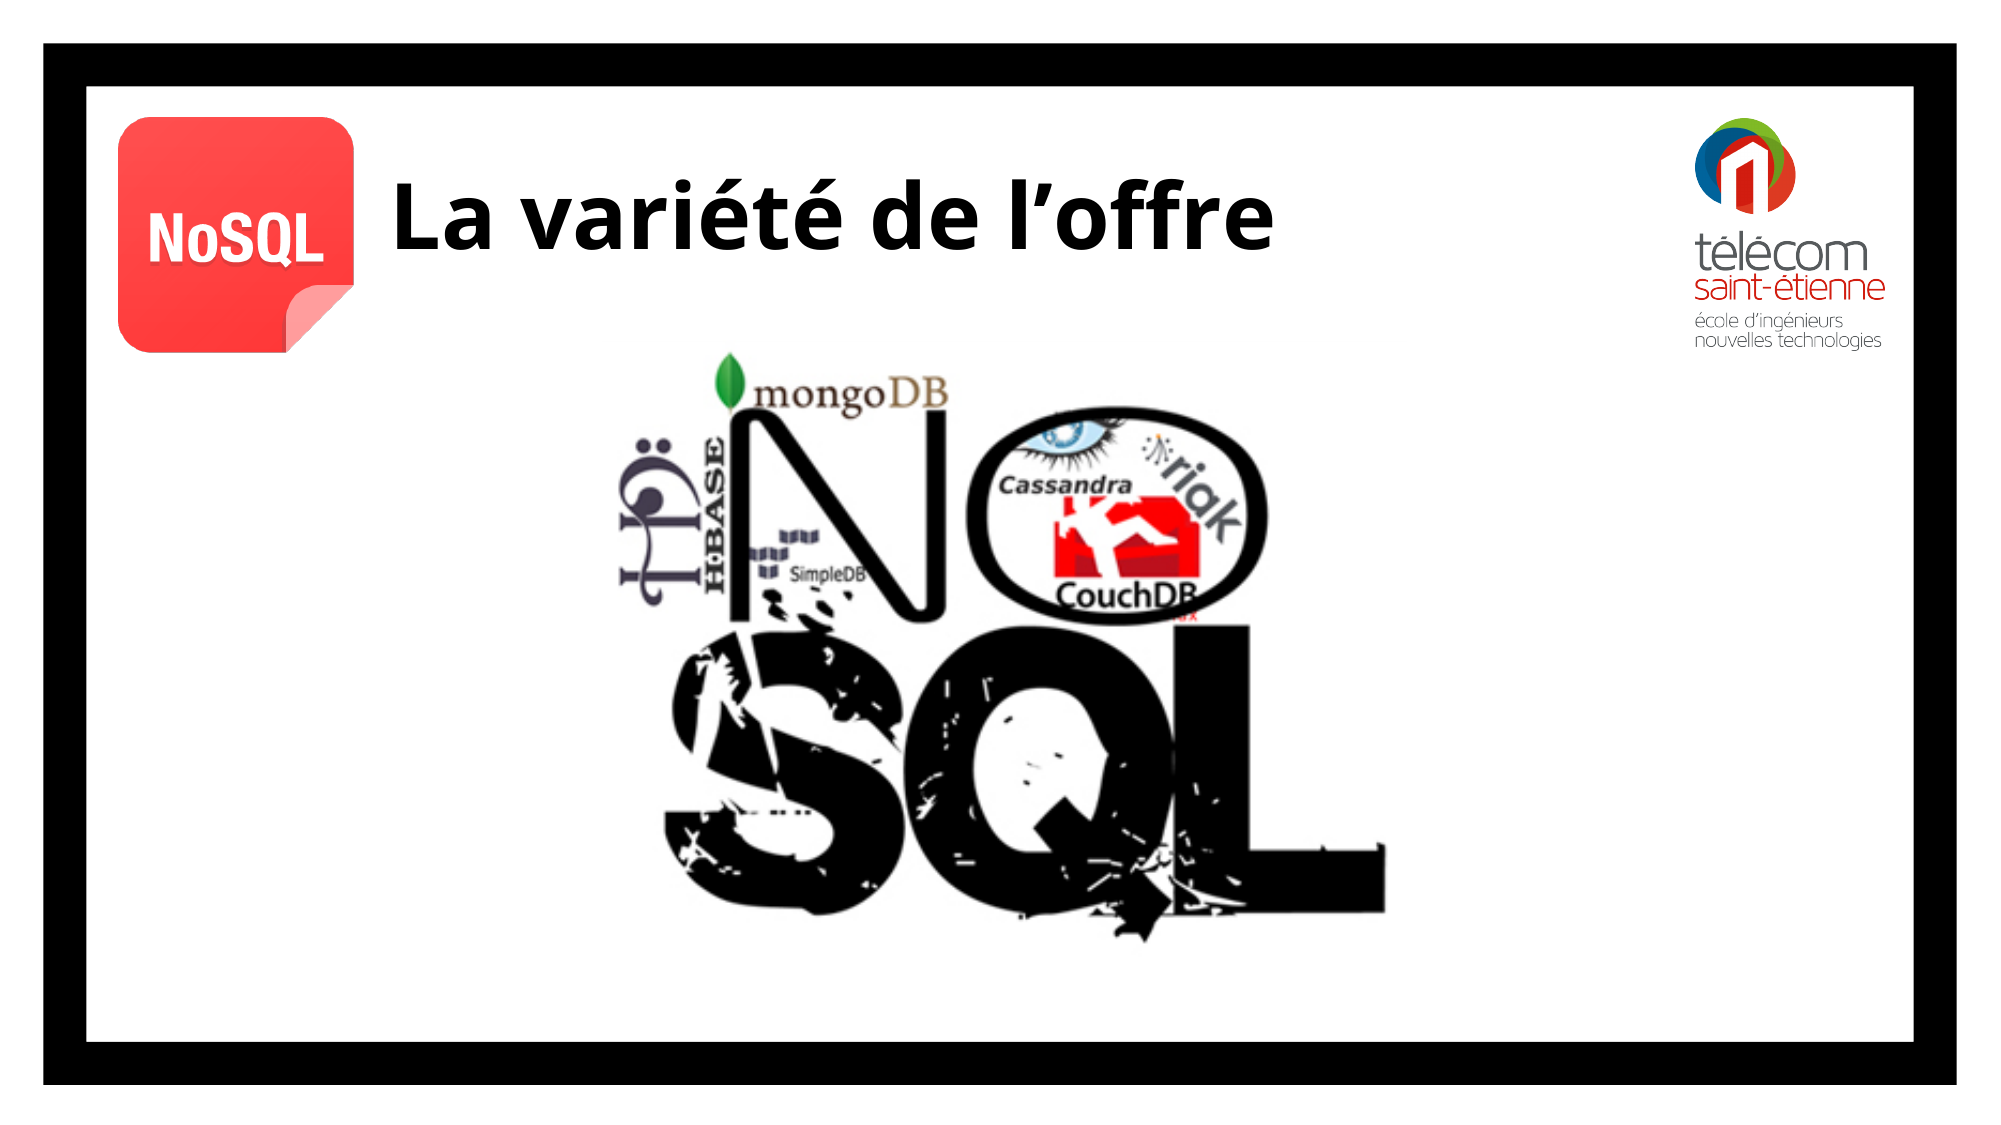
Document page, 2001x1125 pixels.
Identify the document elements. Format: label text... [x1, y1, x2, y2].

picture [1695, 118, 1885, 351]
title La variété de l’offre [370, 138, 1695, 304]
picture [101, 100, 370, 369]
picture [602, 341, 1407, 965]
